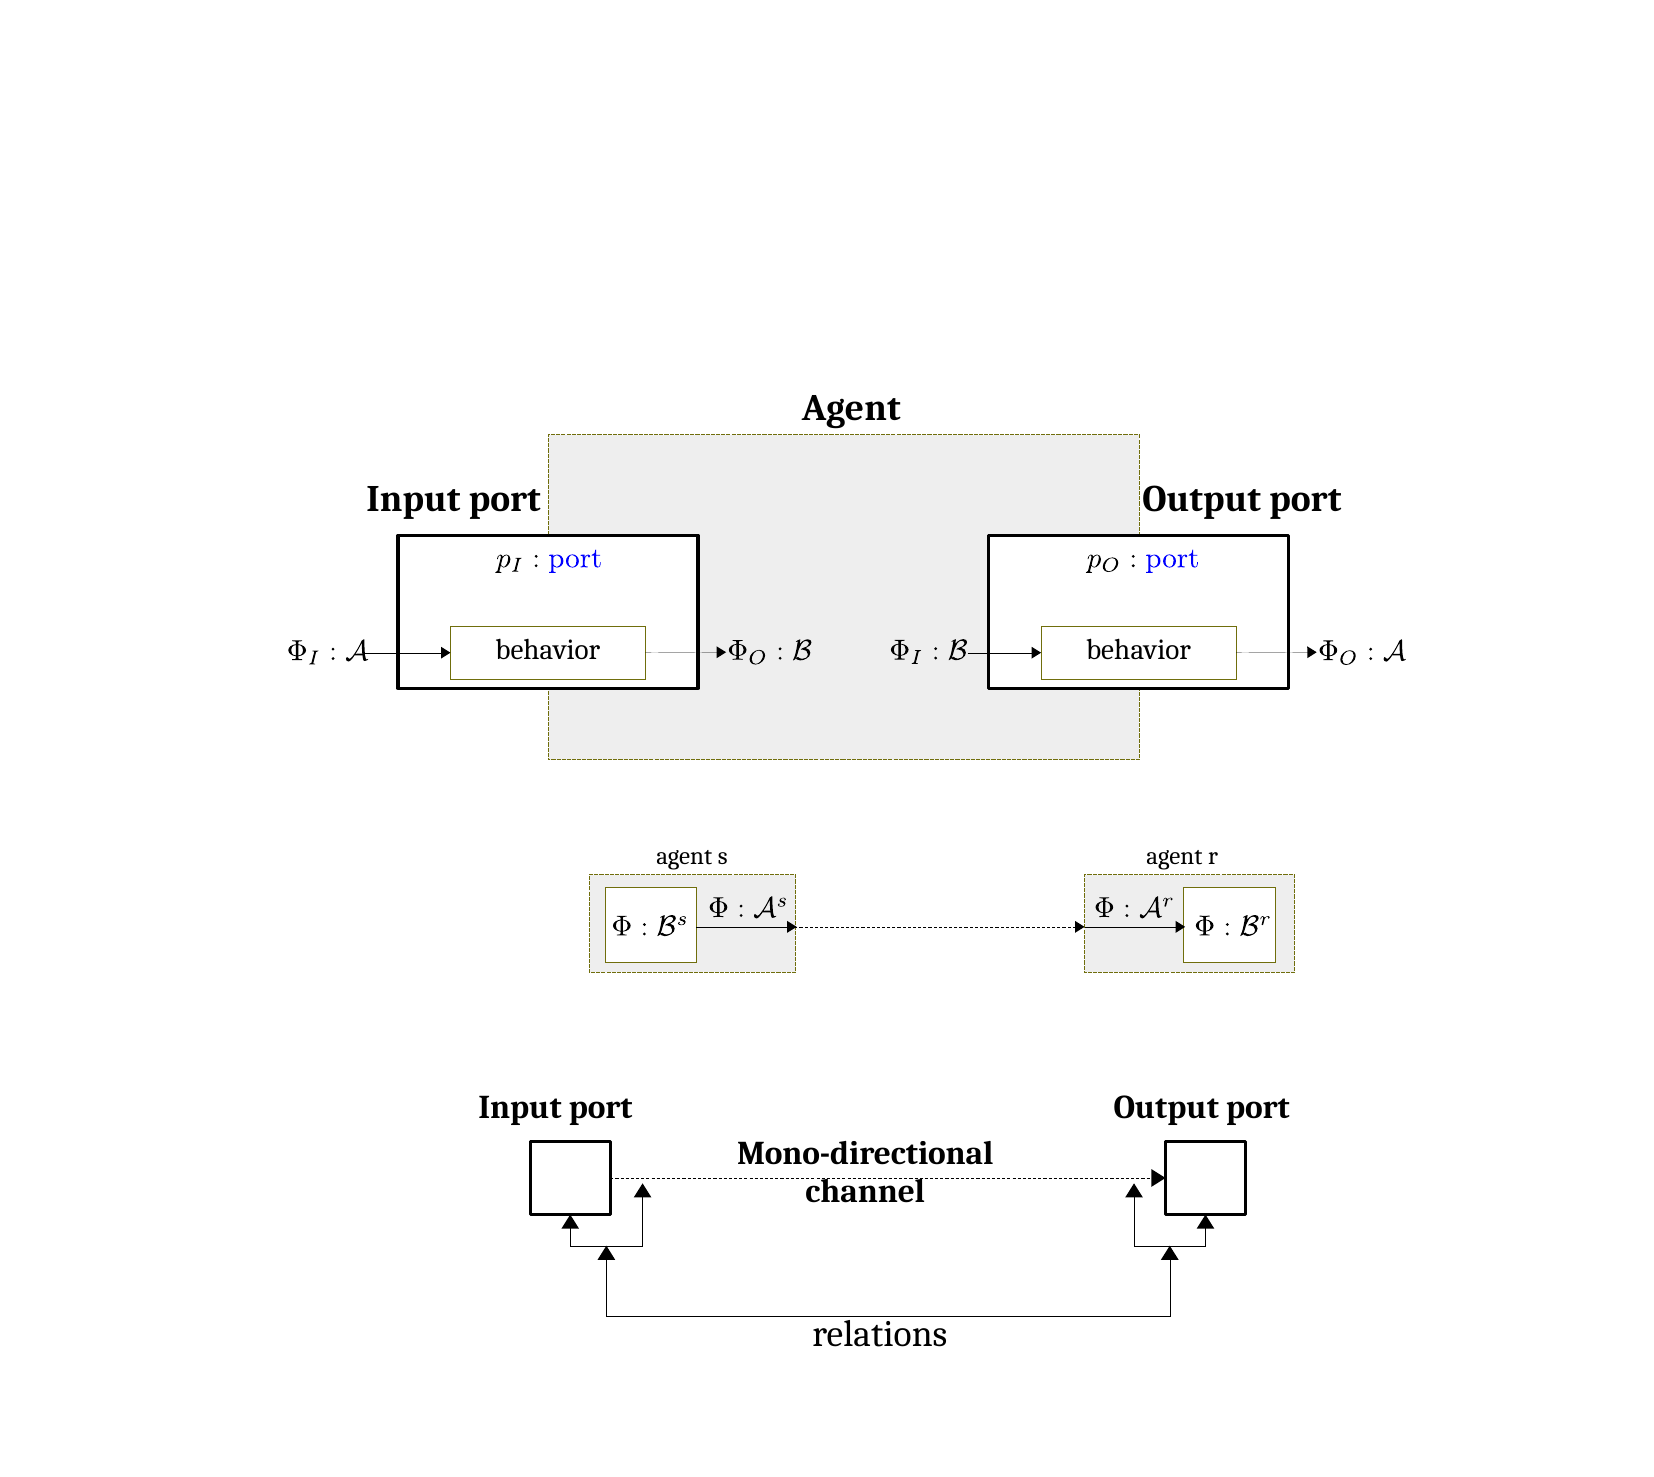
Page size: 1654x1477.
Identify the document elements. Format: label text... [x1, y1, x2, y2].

text_box [1165, 1141, 1246, 1215]
picture [1316, 638, 1408, 667]
text_box [530, 1141, 611, 1215]
text_box [397, 653, 698, 689]
text_box [589, 874, 796, 973]
picture [888, 638, 969, 666]
text_box [1084, 874, 1295, 973]
text_box [988, 535, 1289, 653]
text_box behavior [450, 626, 646, 680]
text_box agent s [641, 834, 747, 880]
text_box Mono-directional channel [722, 1127, 1059, 1220]
text_box agent r [1131, 834, 1237, 880]
picture [495, 549, 601, 573]
text_box Input port [463, 1081, 677, 1141]
text_box [397, 535, 698, 653]
text_box behavior [1041, 626, 1237, 680]
picture [1093, 896, 1173, 919]
picture [1193, 913, 1271, 938]
picture [708, 896, 786, 919]
text_box Output port [1098, 1081, 1313, 1141]
text_box Agent [787, 378, 918, 438]
text_box Output port [1127, 470, 1365, 530]
text_box relations [797, 1305, 970, 1364]
picture [726, 638, 813, 666]
text_box [988, 653, 1289, 689]
picture [1085, 549, 1198, 573]
picture [285, 638, 370, 666]
picture [610, 913, 688, 938]
text_box Input port [351, 470, 566, 530]
text_box [548, 434, 1140, 760]
